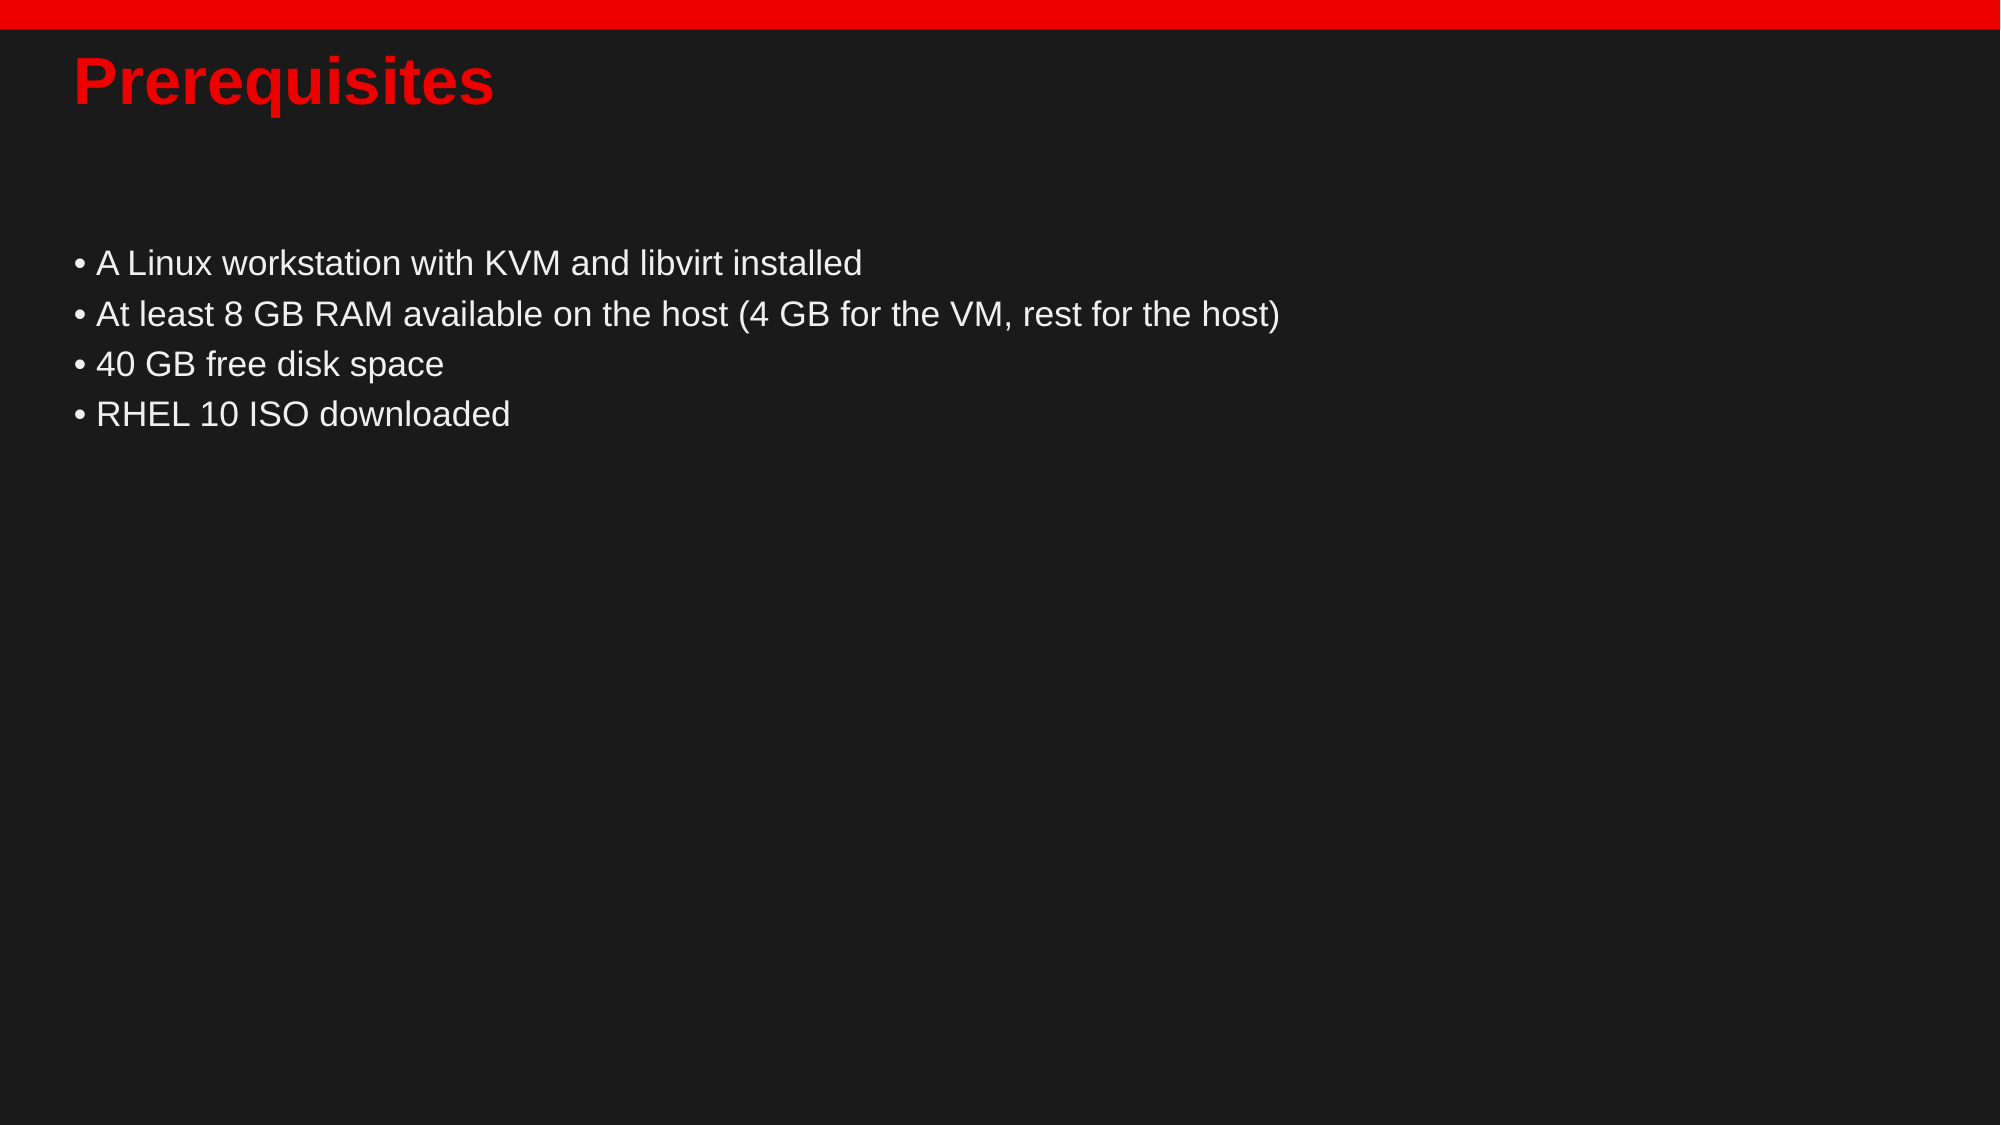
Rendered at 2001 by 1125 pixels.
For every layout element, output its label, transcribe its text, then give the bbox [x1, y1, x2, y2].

text_box • A Linux workstation with KVM and libvirt installed • At least 8 GB RAM available on the host (4 GB for the VM, rest for the host) • 40 GB free disk space • RHEL 10 ISO downloaded [59, 236, 1942, 1037]
text_box Prerequisites [59, 36, 1942, 208]
text_box [0, 0, 2001, 30]
